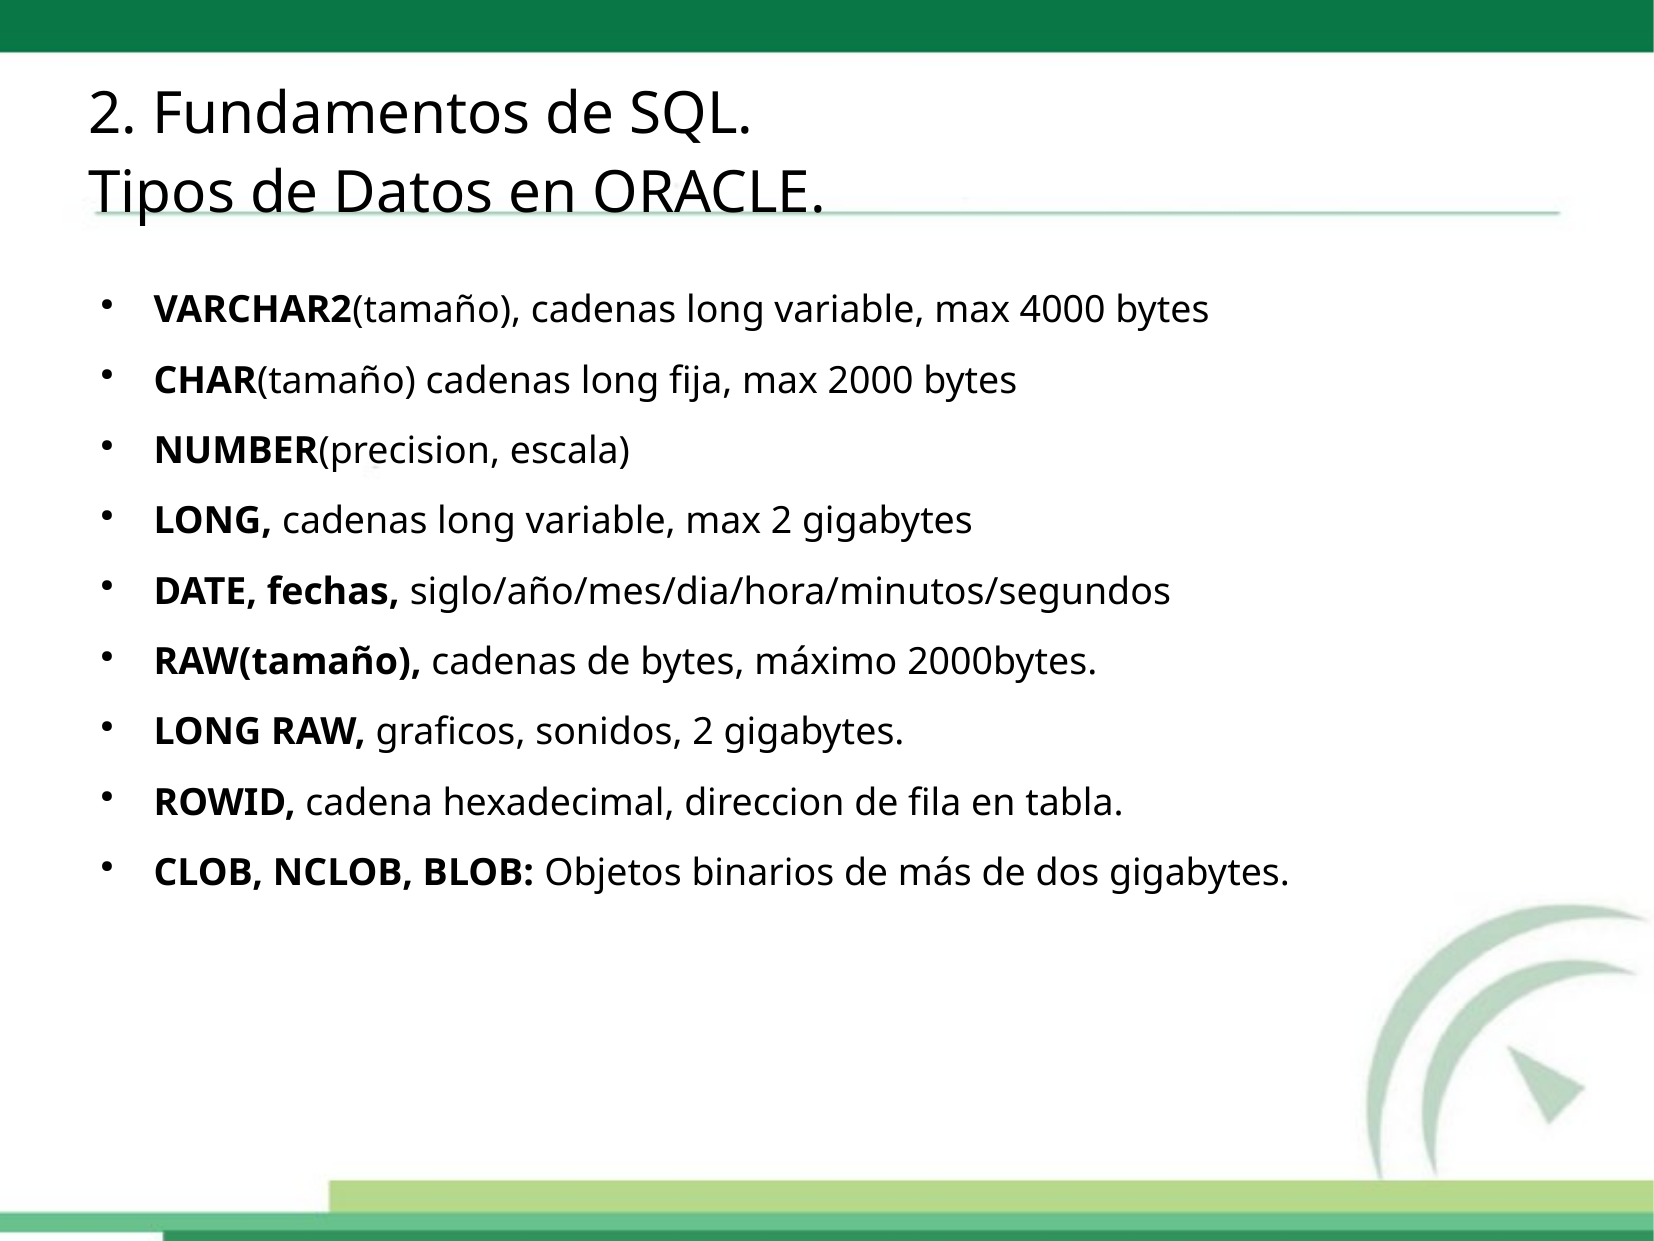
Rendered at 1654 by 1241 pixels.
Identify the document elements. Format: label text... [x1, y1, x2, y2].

picture [0, 0, 1654, 1241]
title 2. Fundamentos de SQL. Tipos de Datos en ORACLE. [88, 46, 1577, 254]
list VARCHAR2(tamaño), cadenas long variable, max 4000 bytes CHAR(tamaño) cadenas long fija, max 2000 bytes NUMBER(precision, escala) LONG, cadenas long variable, max 2 gigabytes DATE, fechas, siglo/año/mes/dia/hora/minutos/segundos RAW(tamaño), cadenas de bytes, máximo 2000bytes. LONG RAW, graficos, sonidos, 2 gigabytes. ROWID, cadena hexadecimal, direccion de fila en tabla. CLOB, NCLOB, BLOB: Objetos binarios de más de dos gigabytes. [82, 290, 1571, 1094]
